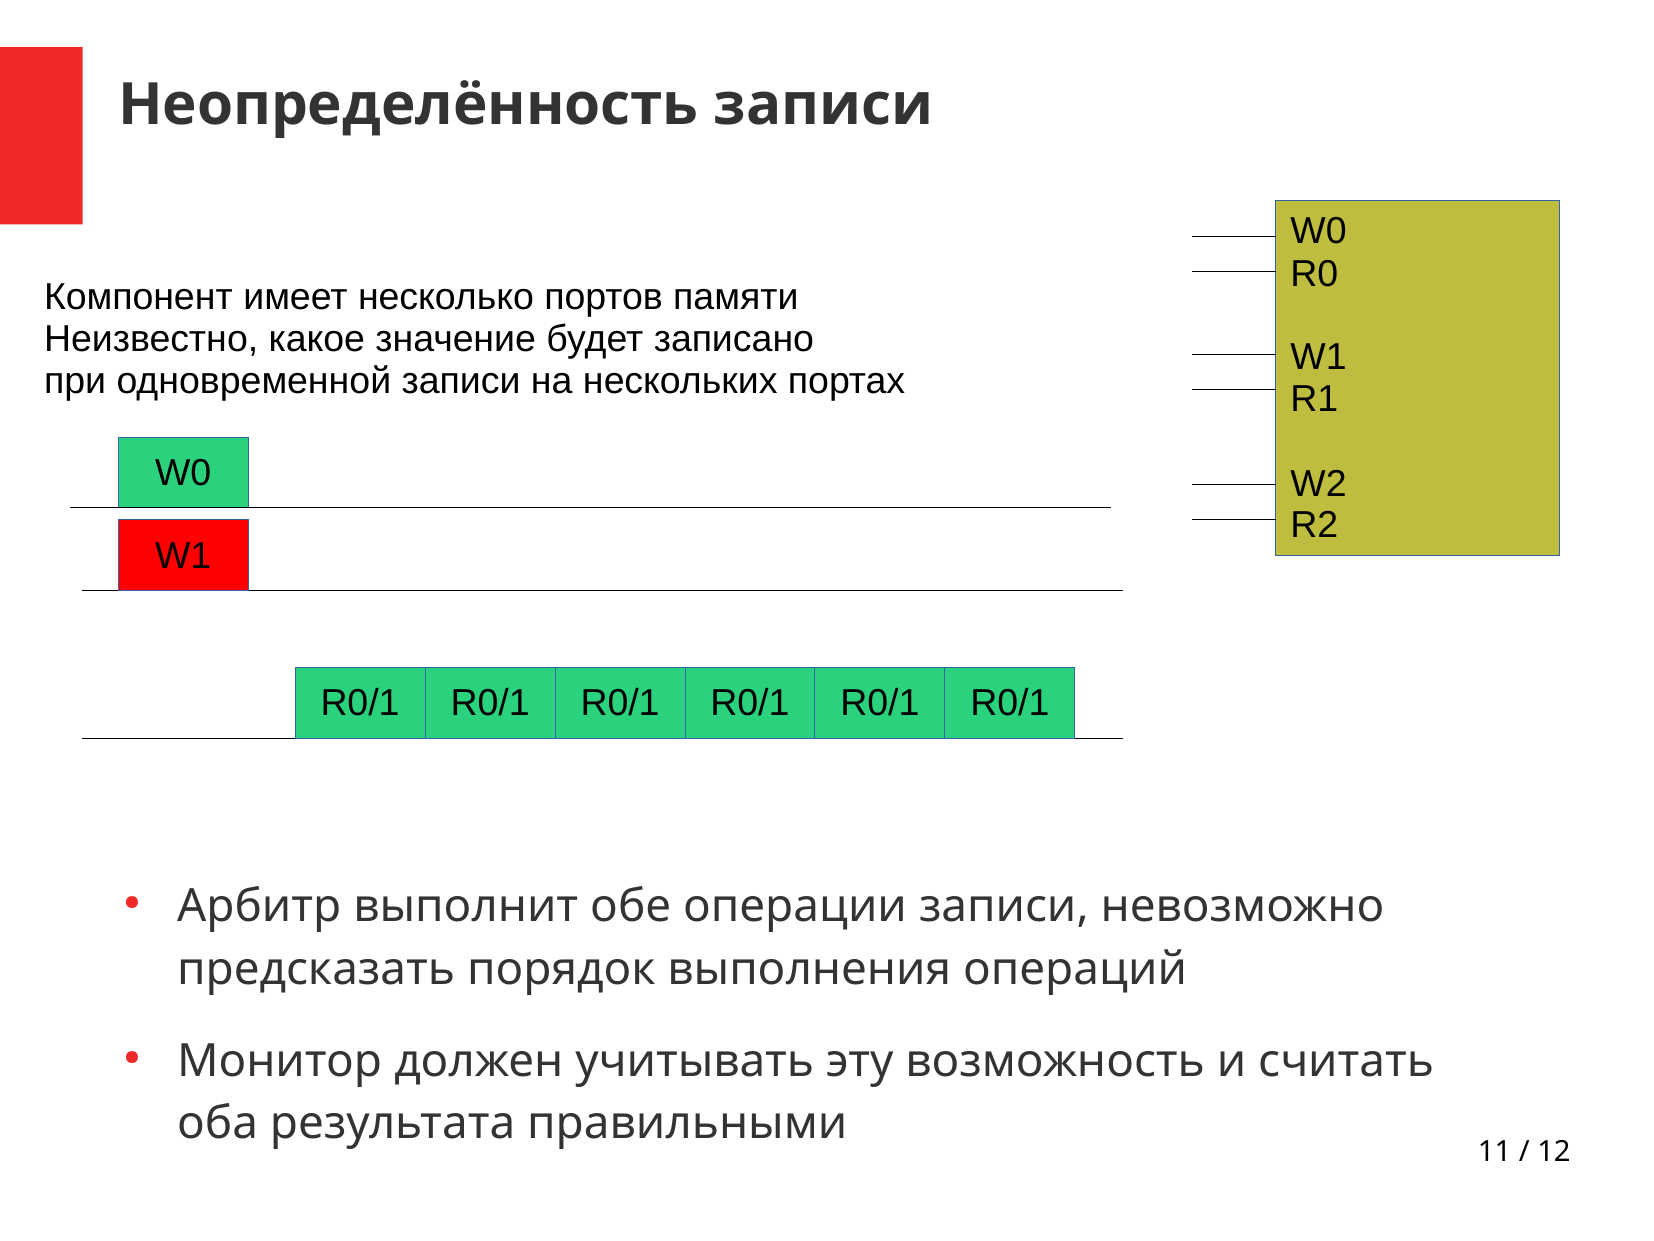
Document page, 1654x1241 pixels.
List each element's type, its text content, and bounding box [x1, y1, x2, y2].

text_box Компонент имеет несколько портов памяти Неизвестно, какое значение будет записано при одновременной записи на нескольких портах [29, 268, 921, 408]
title Неопределённость записи [118, 49, 1571, 154]
text_box R0/1 [944, 667, 1075, 739]
text_box W0 R0 W1 R1 W2 R2 [1275, 200, 1560, 556]
text_box R0/1 [425, 667, 555, 739]
text_box R0/1 [685, 667, 814, 739]
text_box W0 [118, 437, 249, 507]
text_box W1 [118, 519, 249, 591]
text_box R0/1 [295, 667, 425, 739]
text_box R0/1 [555, 667, 685, 739]
list Арбитр выполнит обе операции записи, невозможно предсказать порядок выполнения операций Монитор должен учитывать эту возможность и считать оба результата правильными [106, 780, 1524, 1075]
text_box R0/1 [814, 667, 944, 739]
